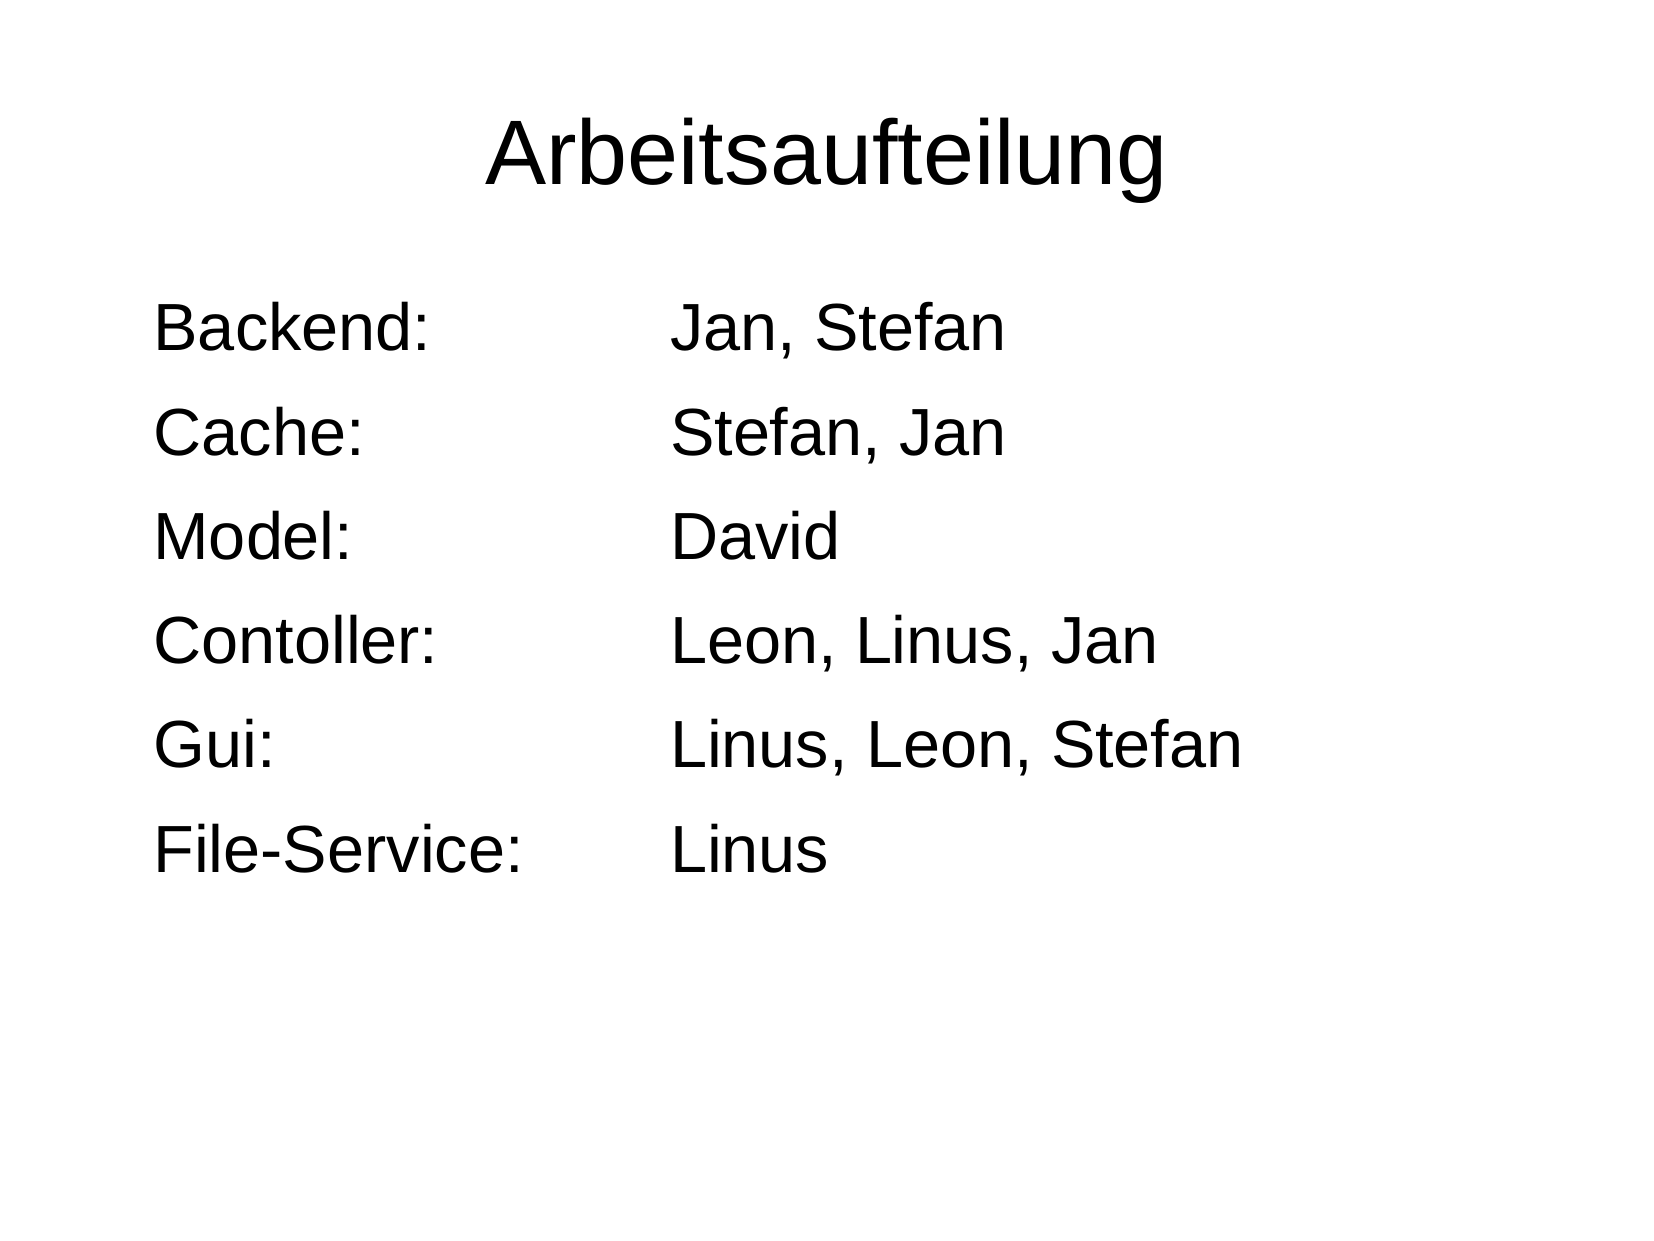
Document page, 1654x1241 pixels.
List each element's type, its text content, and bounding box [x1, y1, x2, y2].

title Arbeitsaufteilung [82, 49, 1571, 257]
list Backend: Jan, Stefan Cache: Stefan, Jan Model: David Contoller: Leon, Linus, Jan Gui: Linus, Leon, Stefan File-Service: Linus [82, 290, 1571, 1010]
